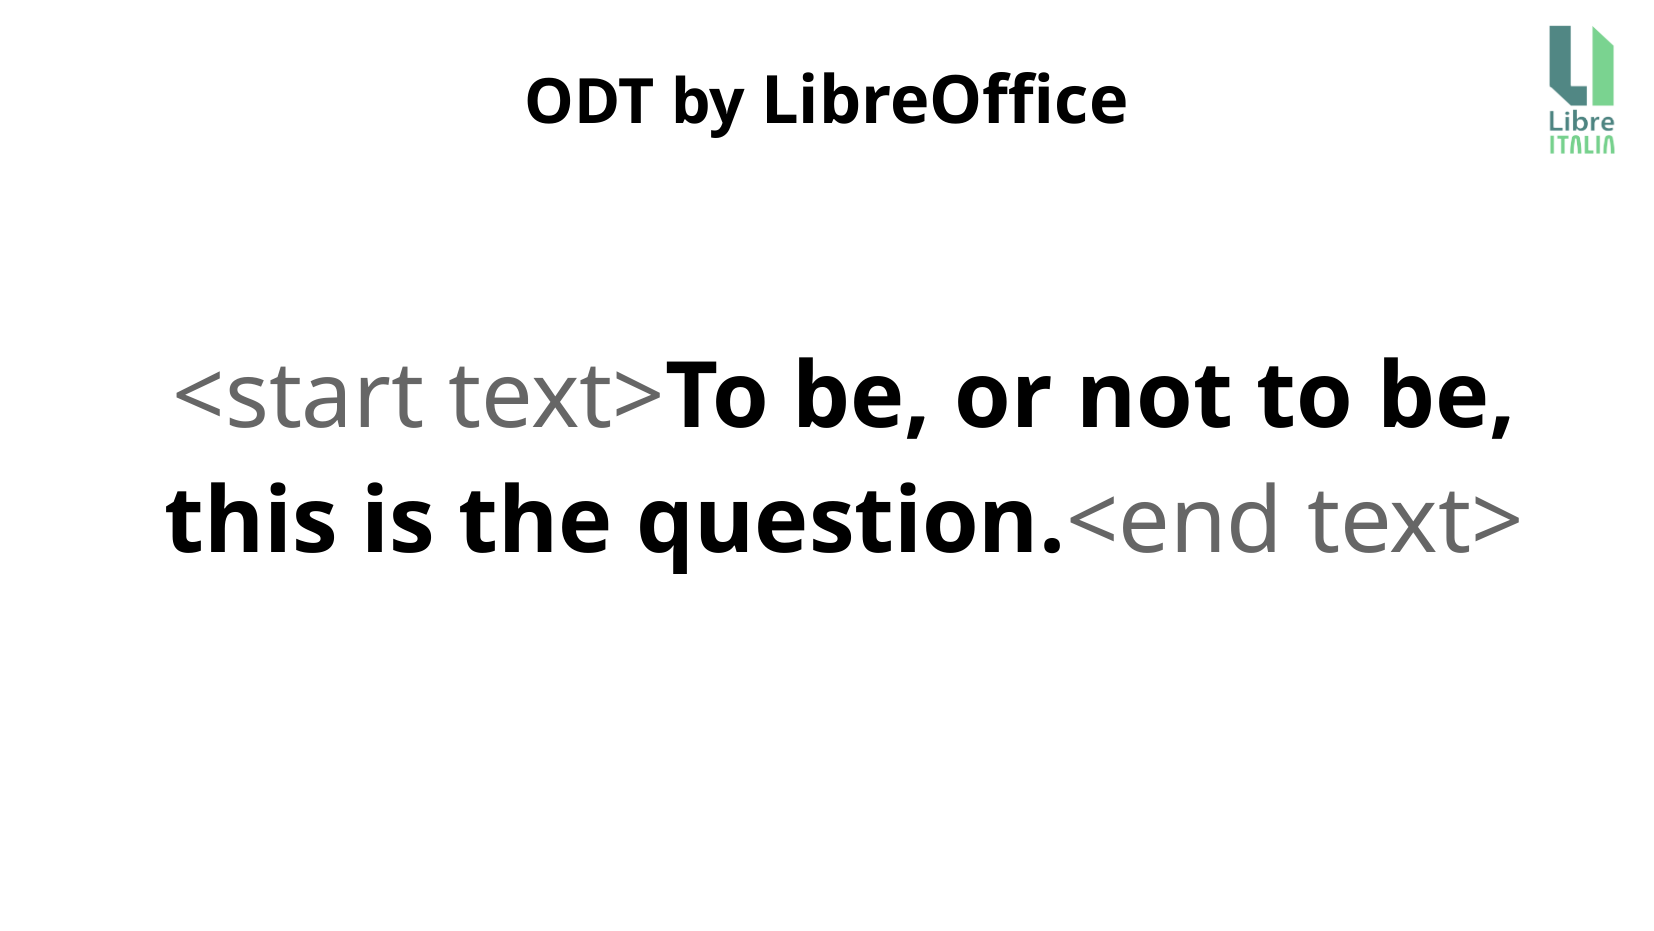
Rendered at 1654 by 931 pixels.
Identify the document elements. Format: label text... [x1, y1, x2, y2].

picture [1529, 23, 1632, 158]
text_box <start text>To be, or not to be, this is the question.<end text> [129, 322, 1560, 674]
title ODT by LibreOffice [129, 44, 1525, 151]
